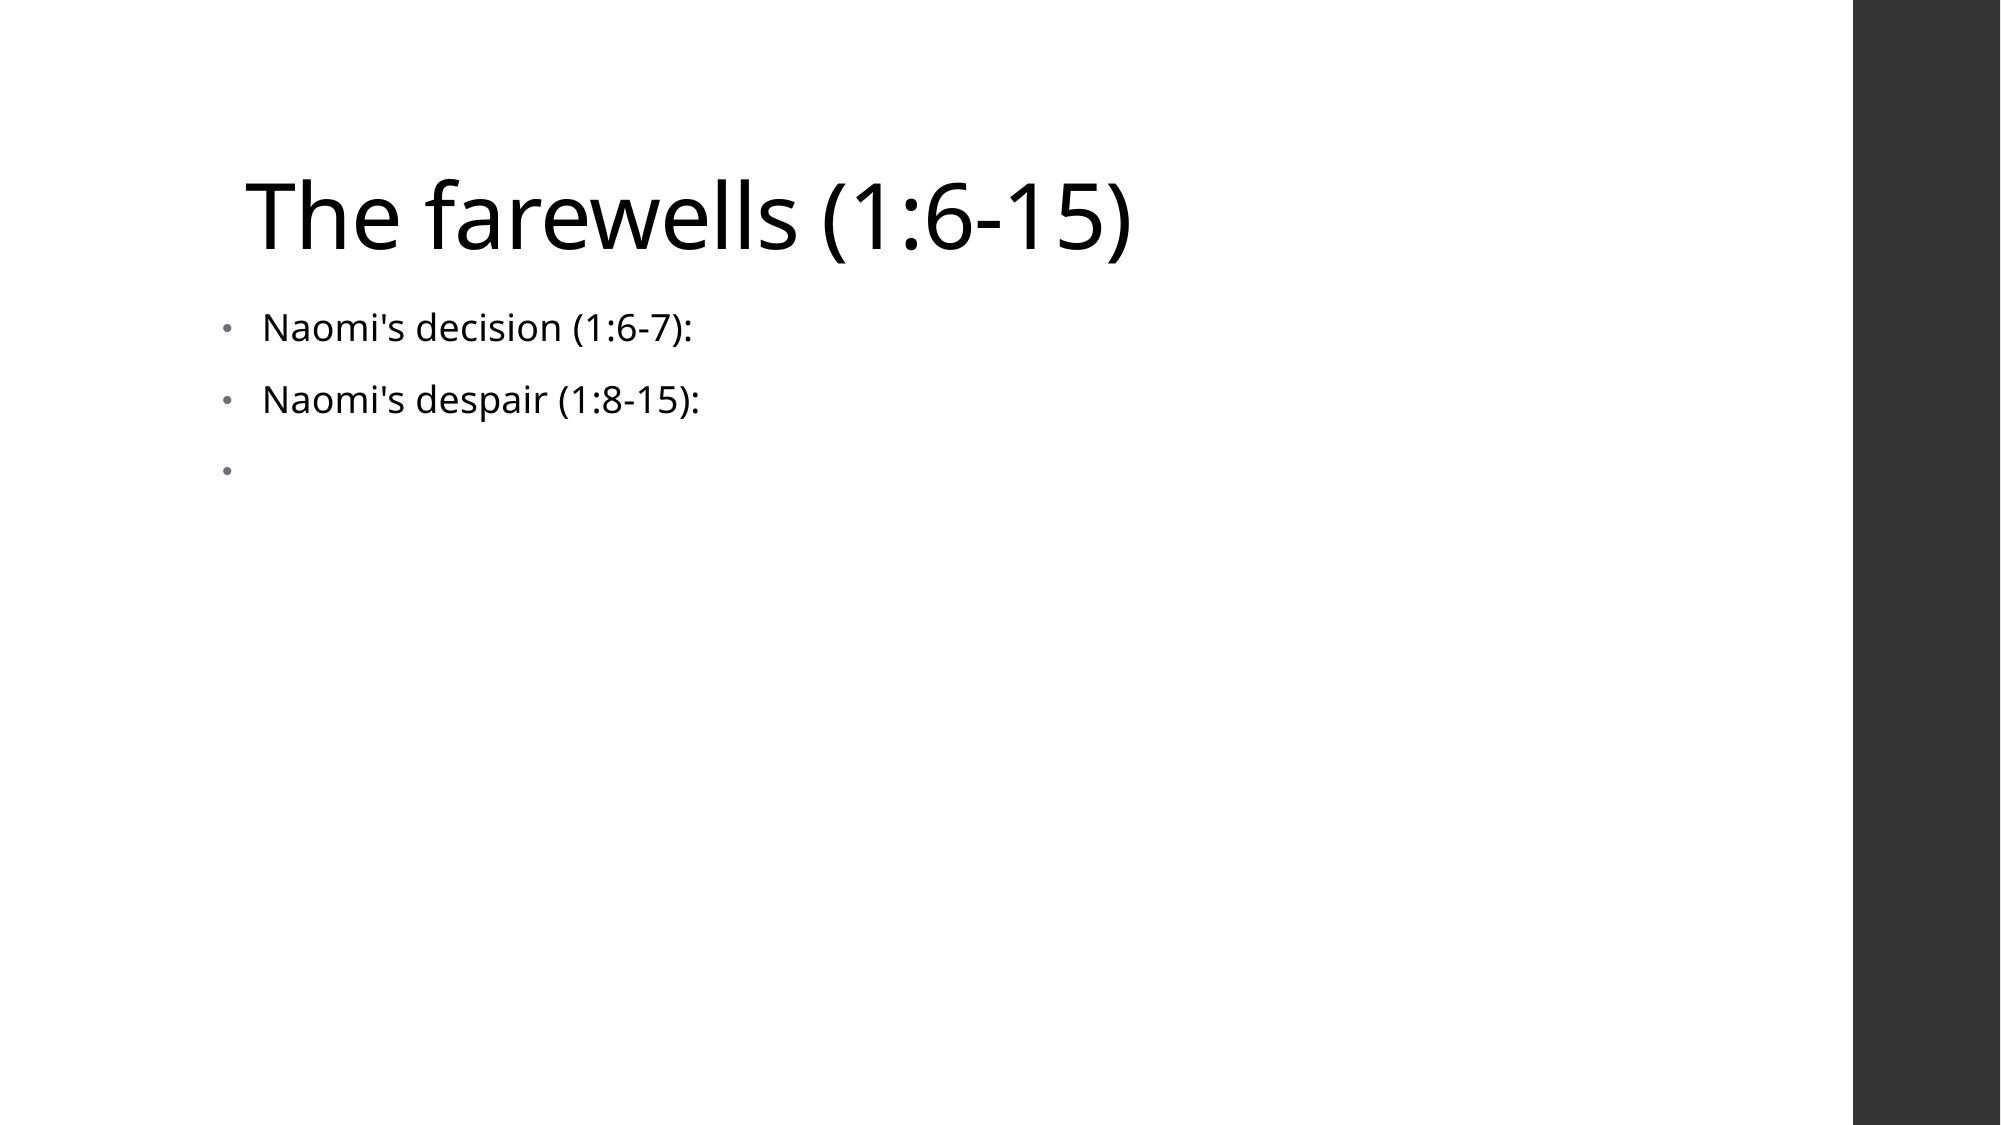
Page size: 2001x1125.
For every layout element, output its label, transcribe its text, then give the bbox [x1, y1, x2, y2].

title The farewells (1:6-15) [206, 60, 1797, 278]
list Naomi's decision (1:6-7): Naomi's despair (1:8-15): [206, 299, 1617, 1014]
